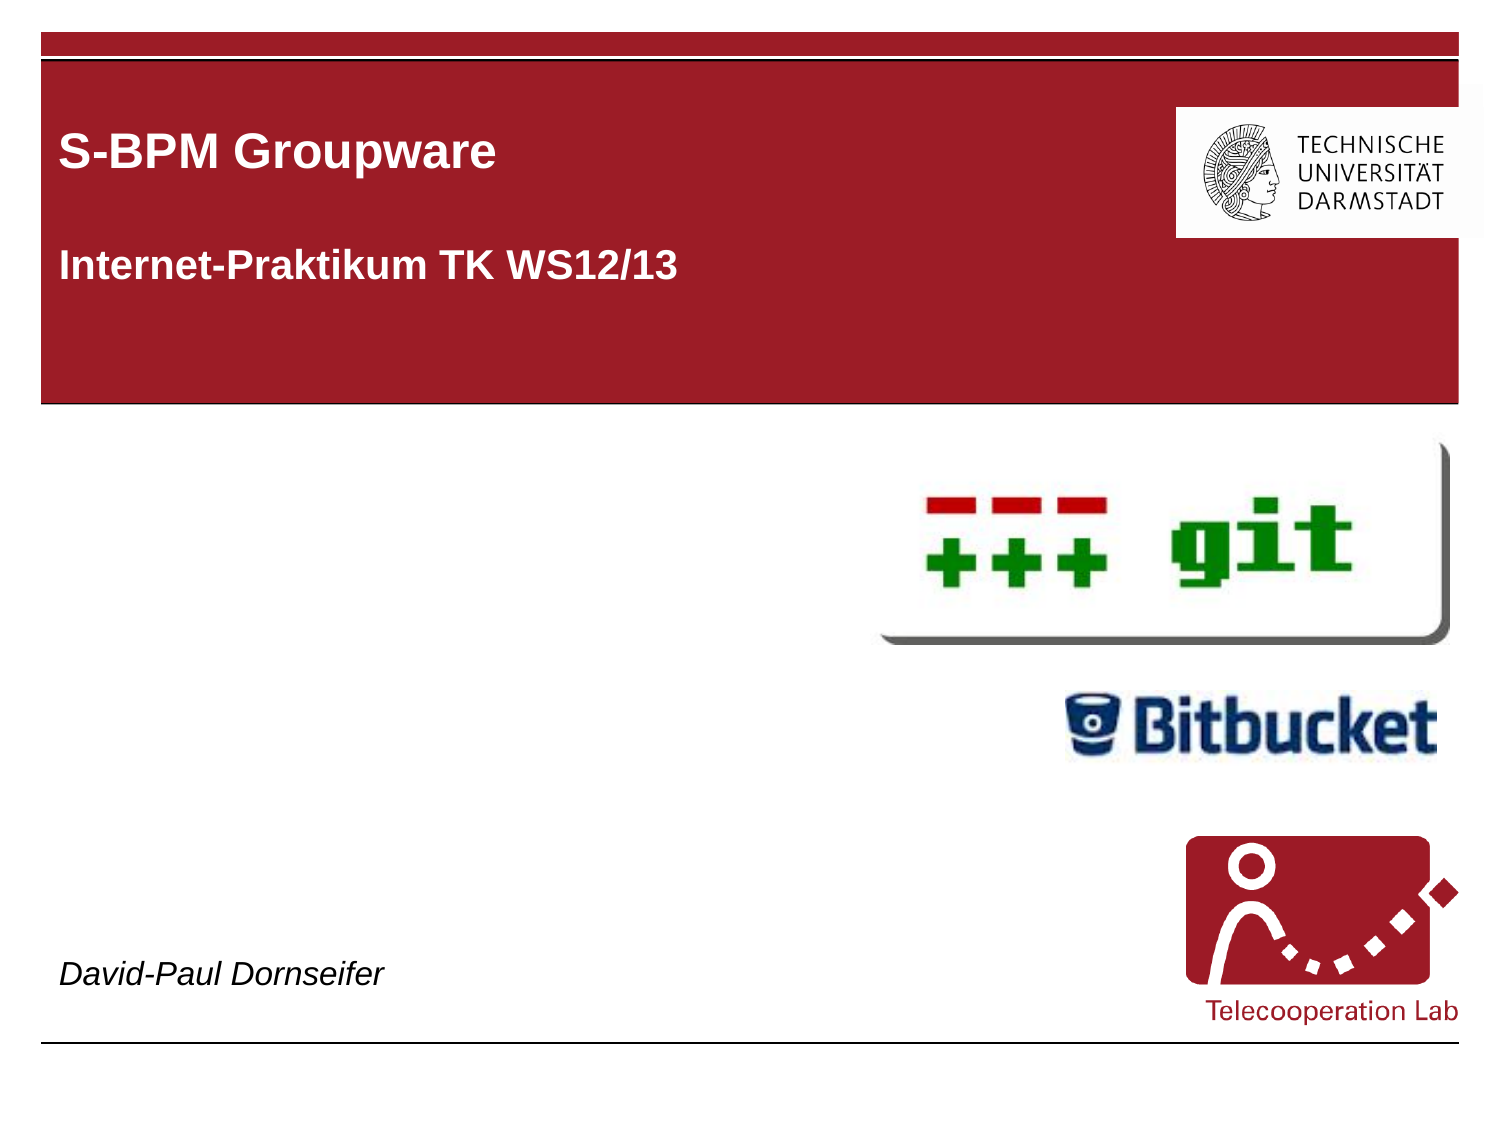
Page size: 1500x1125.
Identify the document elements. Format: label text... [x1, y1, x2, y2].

text_box Internet-Praktikum TK WS12/13 [58, 237, 1149, 393]
picture [870, 432, 1450, 646]
picture [1065, 690, 1437, 786]
picture [1186, 836, 1459, 1026]
picture [1176, 84, 1484, 238]
text_box S-BPM Groupware [58, 80, 1149, 218]
text_box David-Paul Dornseifer [58, 432, 1471, 1001]
